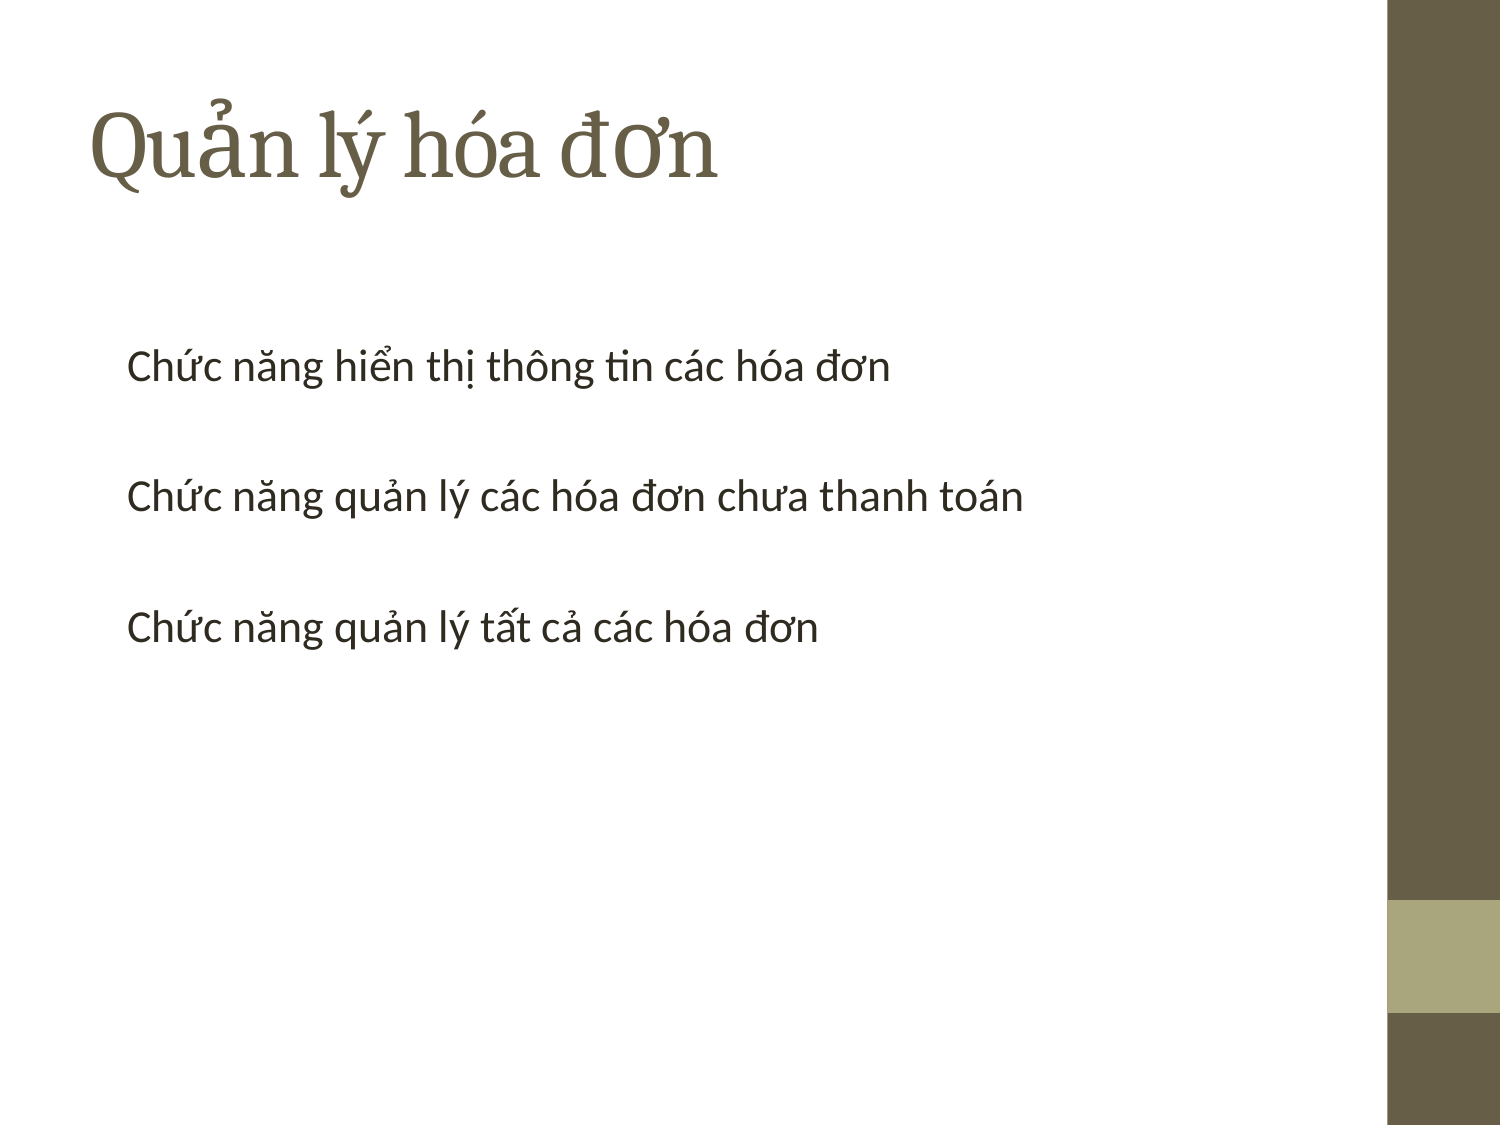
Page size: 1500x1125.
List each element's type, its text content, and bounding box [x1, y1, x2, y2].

list Chức năng hiển thị thông tin các hóa đơn Chức năng quản lý các hóa đơn chưa thanh toán Chức năng quản lý tất cả các hóa đơn [75, 262, 1326, 1051]
title Quản lý hóa đơn [75, 45, 1326, 233]
